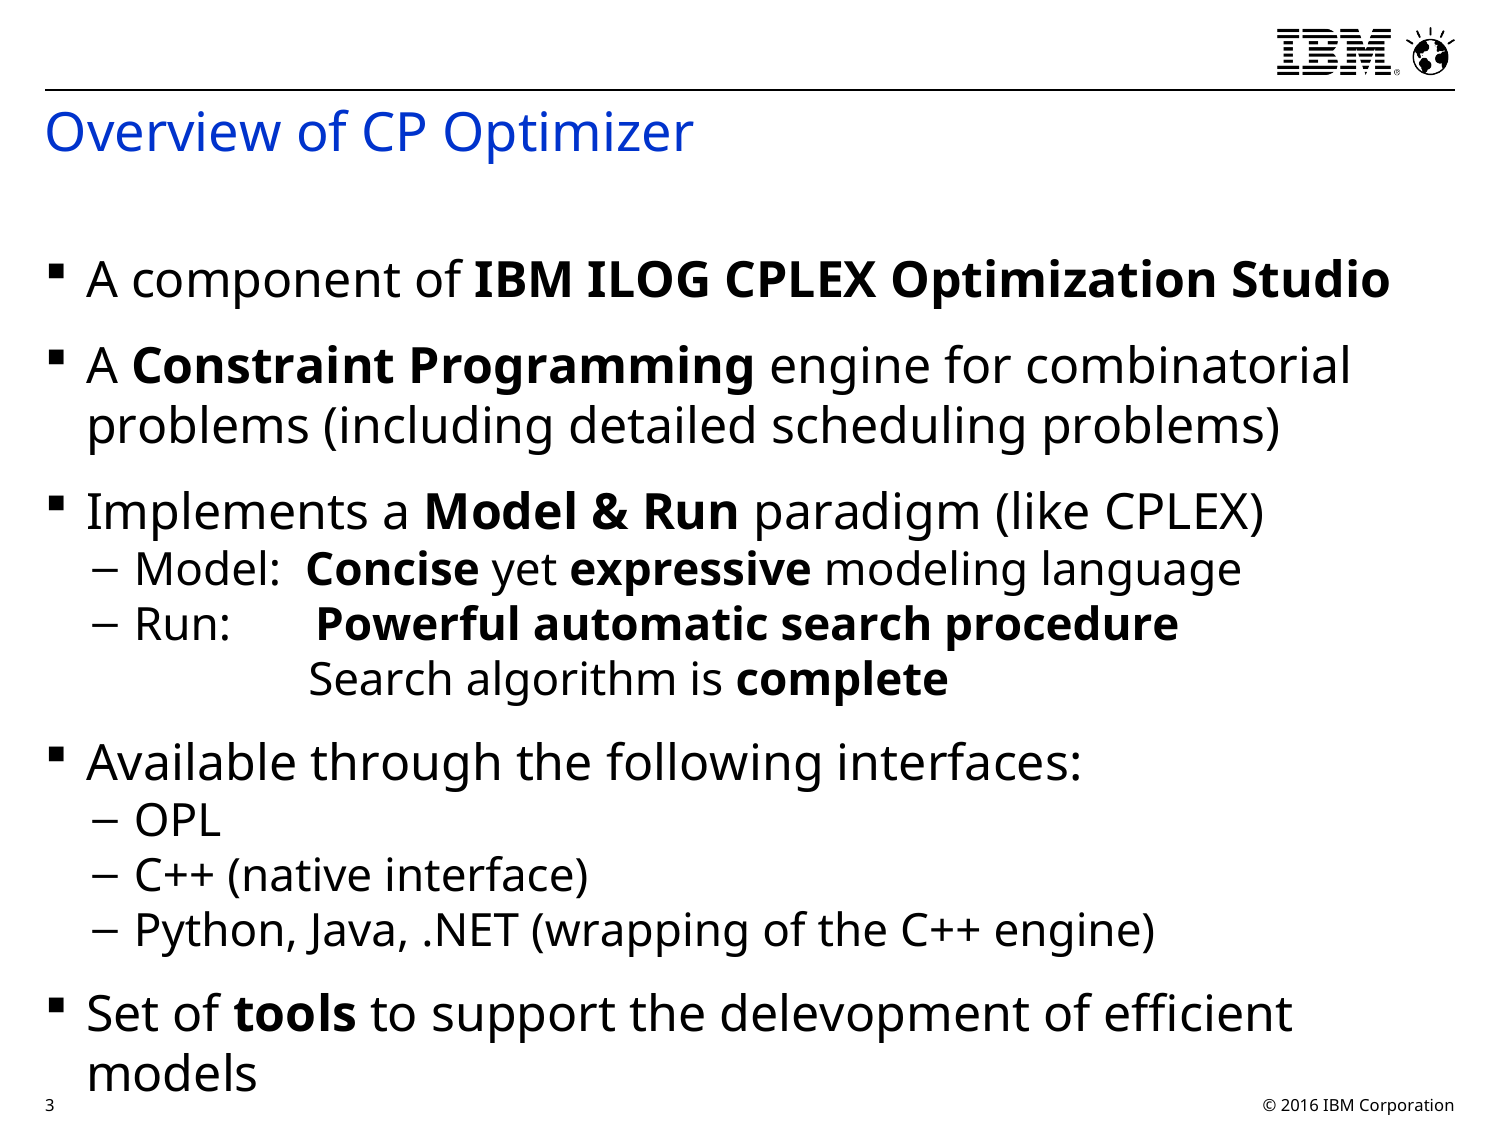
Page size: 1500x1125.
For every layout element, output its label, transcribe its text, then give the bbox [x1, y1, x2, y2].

title Overview of CP Optimizer [29, 97, 1455, 203]
picture [1260, 10, 1468, 90]
list A component of IBM ILOG CPLEX Optimization Studio A Constraint Programming engine for combinatorial problems (including detailed scheduling problems) Implements a Model & Run paradigm (like CPLEX) Model: Concise yet expressive modeling language Run: Powerful automatic search procedure Search algorithm is complete Available through the following interfaces: OPL C++ (native interface) Python, Java, .NET (wrapping of the C++ engine) Set of tools to support the delevopment of efficient models [29, 239, 1455, 1066]
